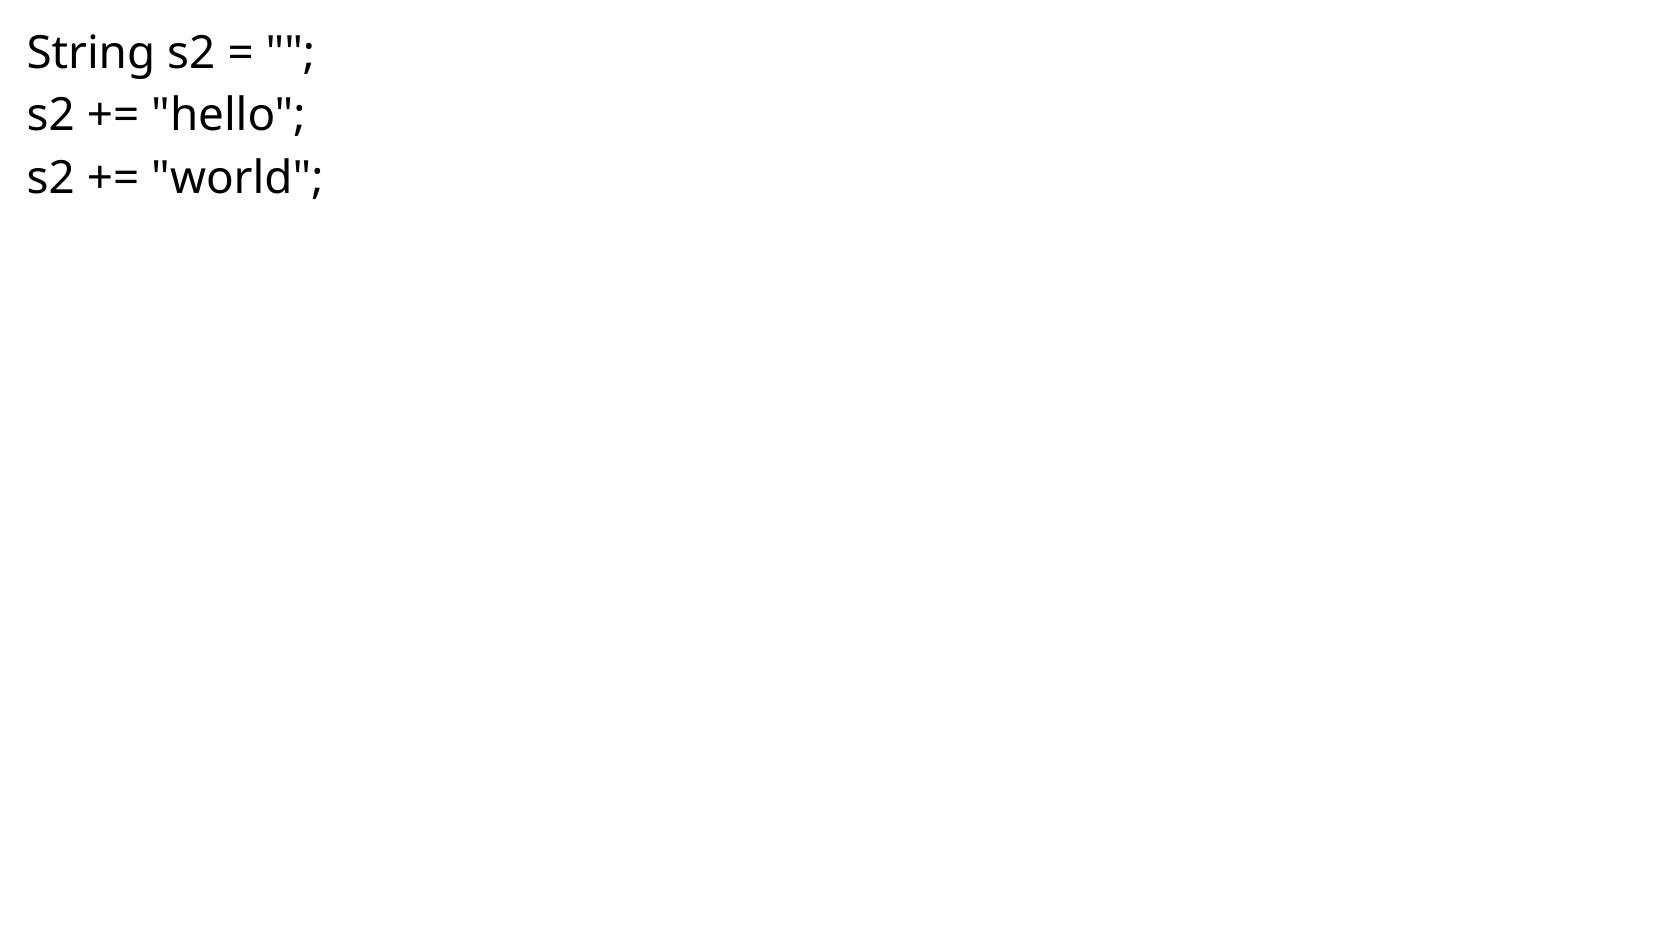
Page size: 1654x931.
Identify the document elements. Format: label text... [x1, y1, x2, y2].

text_box String s2 = ""; s2 += "hello"; s2 += "world"; [11, 11, 1583, 898]
